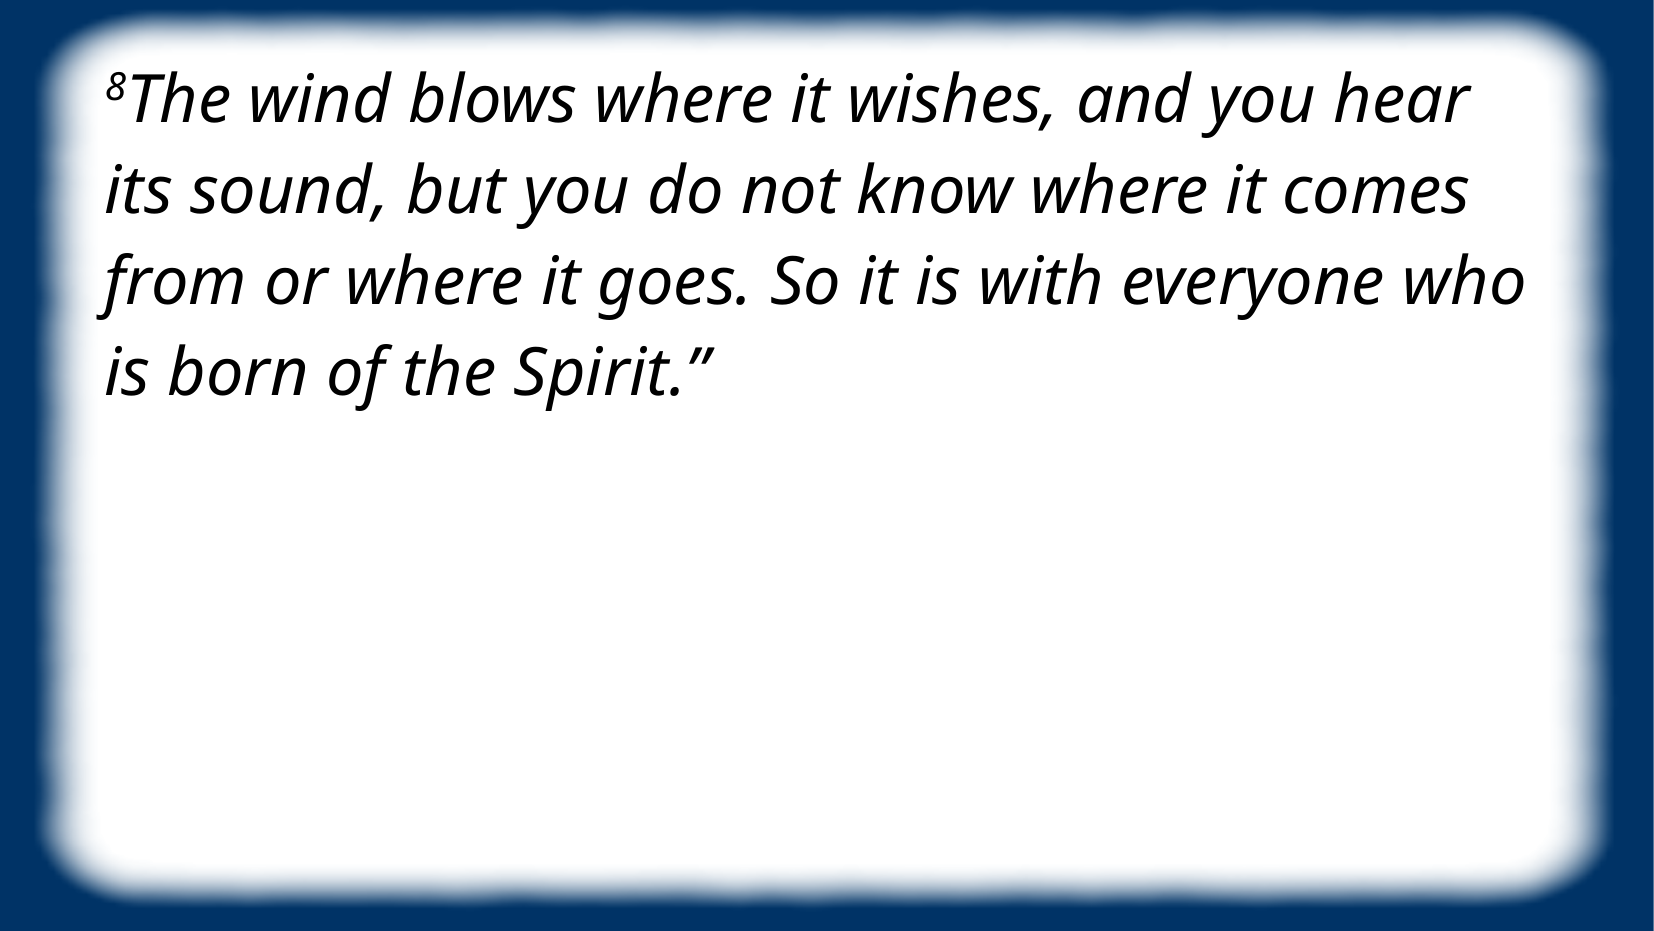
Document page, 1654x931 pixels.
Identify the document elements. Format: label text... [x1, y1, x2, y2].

picture [0, 0, 1654, 931]
text_box 8The wind blows where it wishes, and you hear its sound, but you do not know where it comes from or where it goes. So it is with everyone who is born of the Spirit.” [90, 44, 1561, 415]
